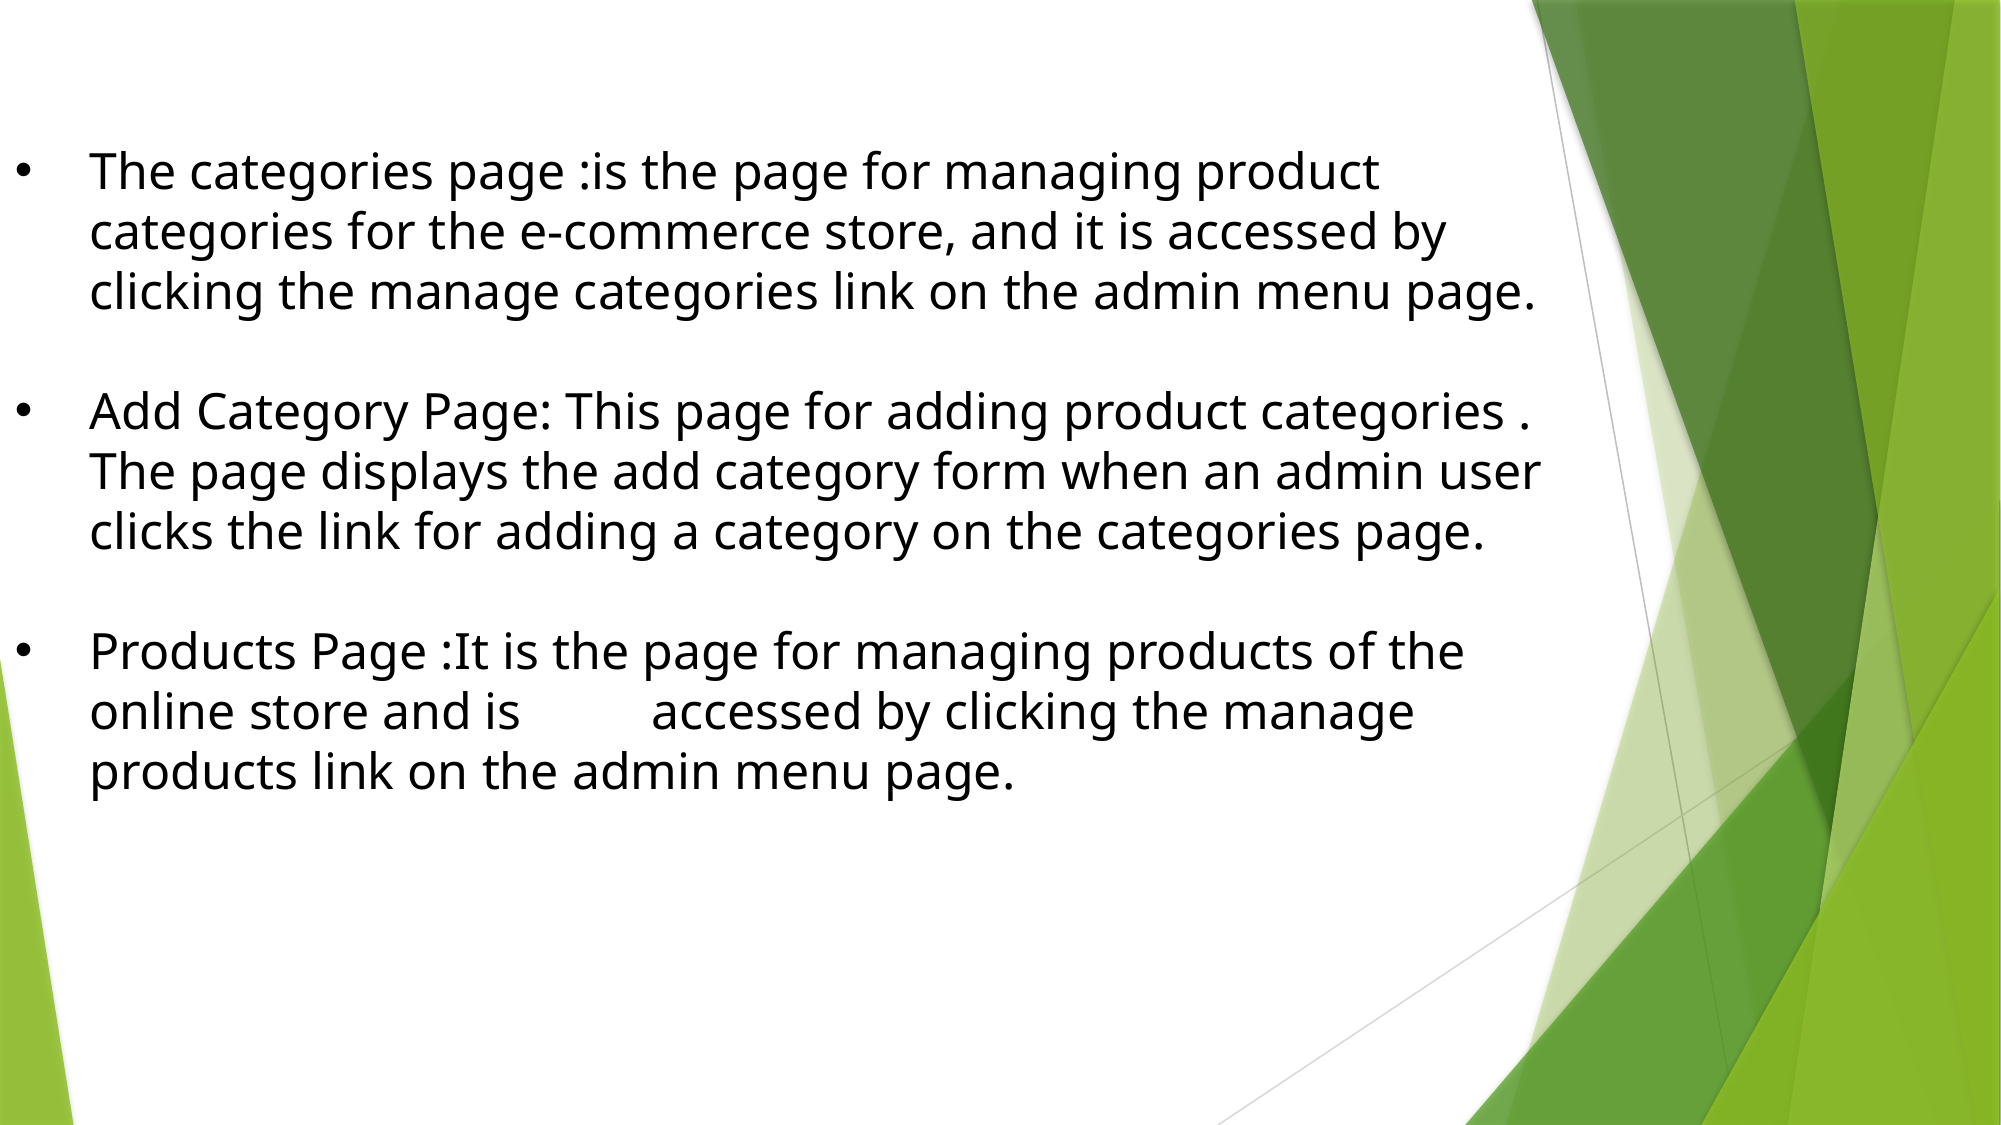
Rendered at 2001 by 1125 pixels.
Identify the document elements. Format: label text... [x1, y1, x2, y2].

text_box The categories page :is the page for managing product categories for the e-commerce store, and it is accessed by clicking the manage categories link on the admin menu page. Add Category Page: This page for adding product categories . The page displays the add category form when an admin user clicks the link for adding a category on the categories page. Products Page :It is the page for managing products of the online store and is accessed by clicking the manage products link on the admin menu page. [0, 82, 1639, 1007]
